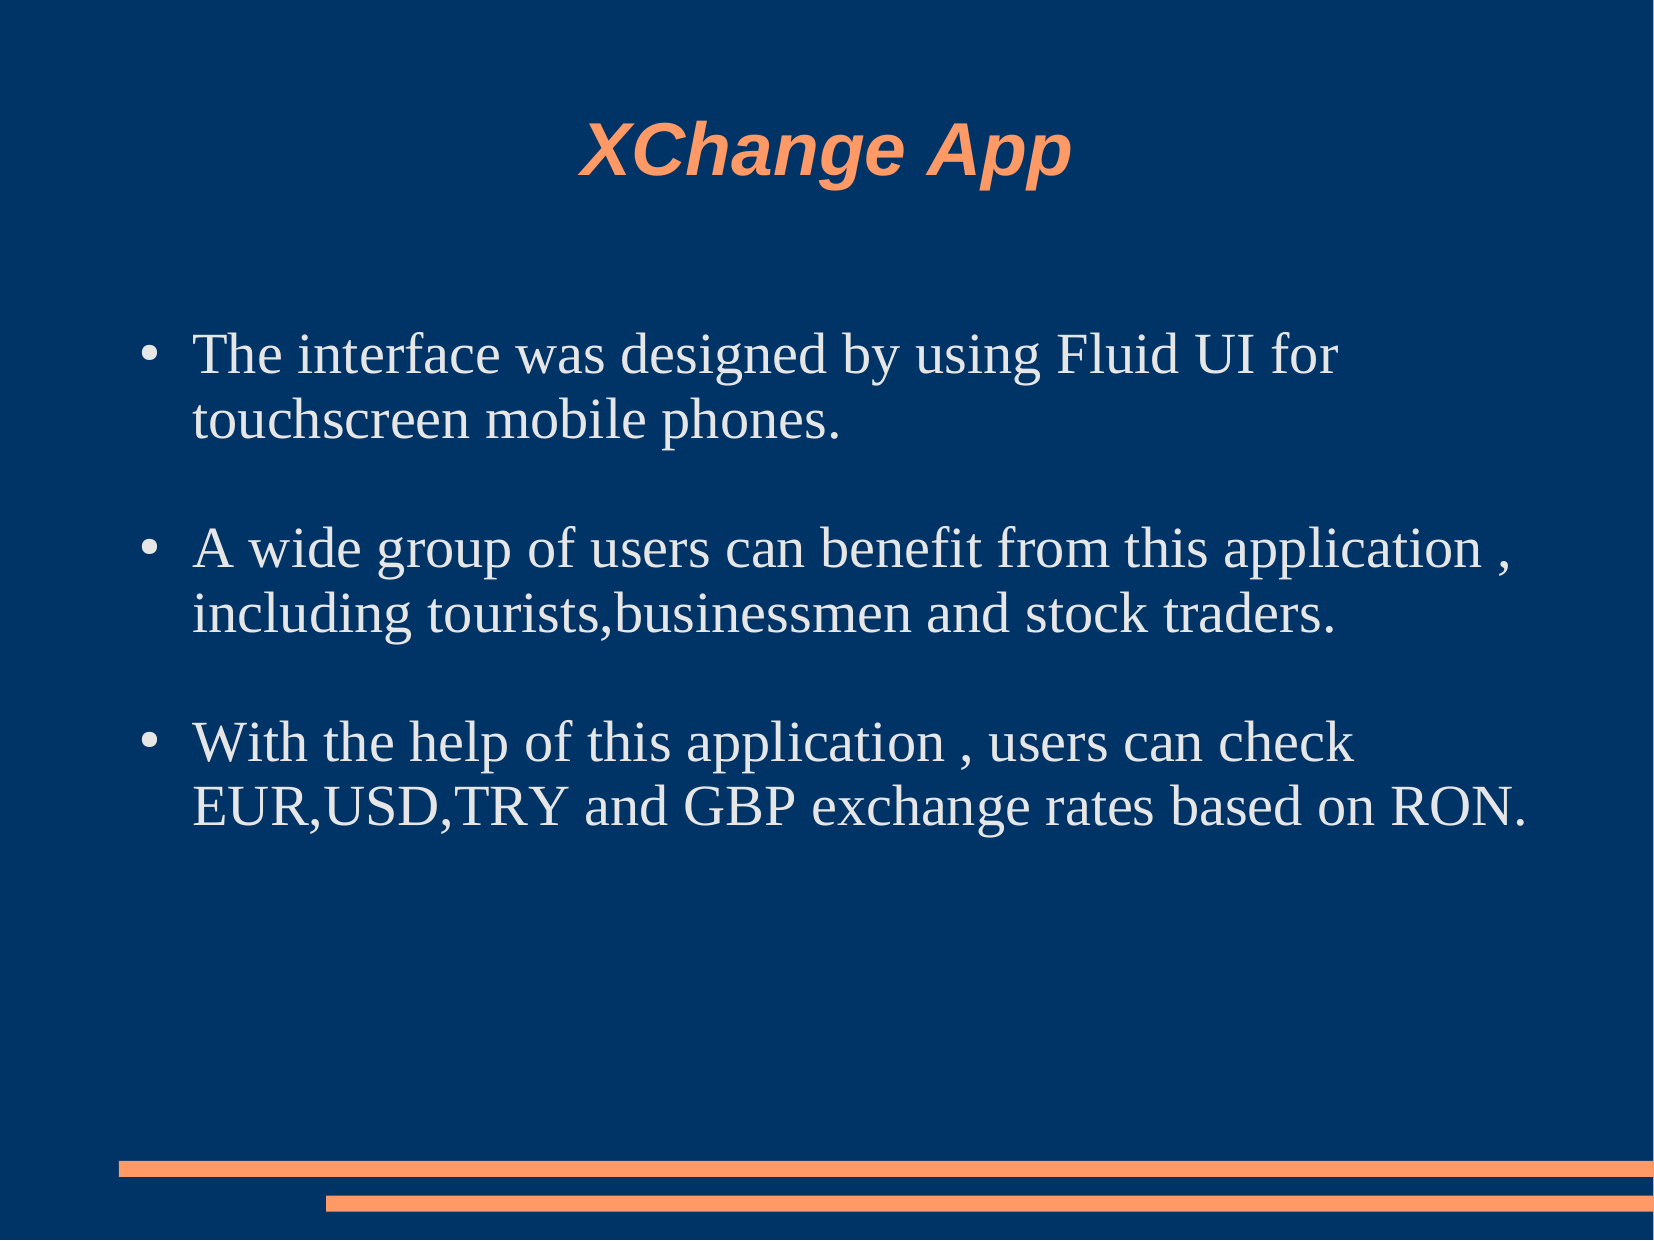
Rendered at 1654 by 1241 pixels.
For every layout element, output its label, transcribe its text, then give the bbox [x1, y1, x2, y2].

title XChange App [121, 46, 1534, 254]
list The interface was designed by using Fluid UI for touchscreen mobile phones. A wide group of users can benefit from this application , including tourists,businessmen and stock traders. With the help of this application , users can check EUR,USD,TRY and GBP exchange rates based on RON. [121, 322, 1561, 1132]
